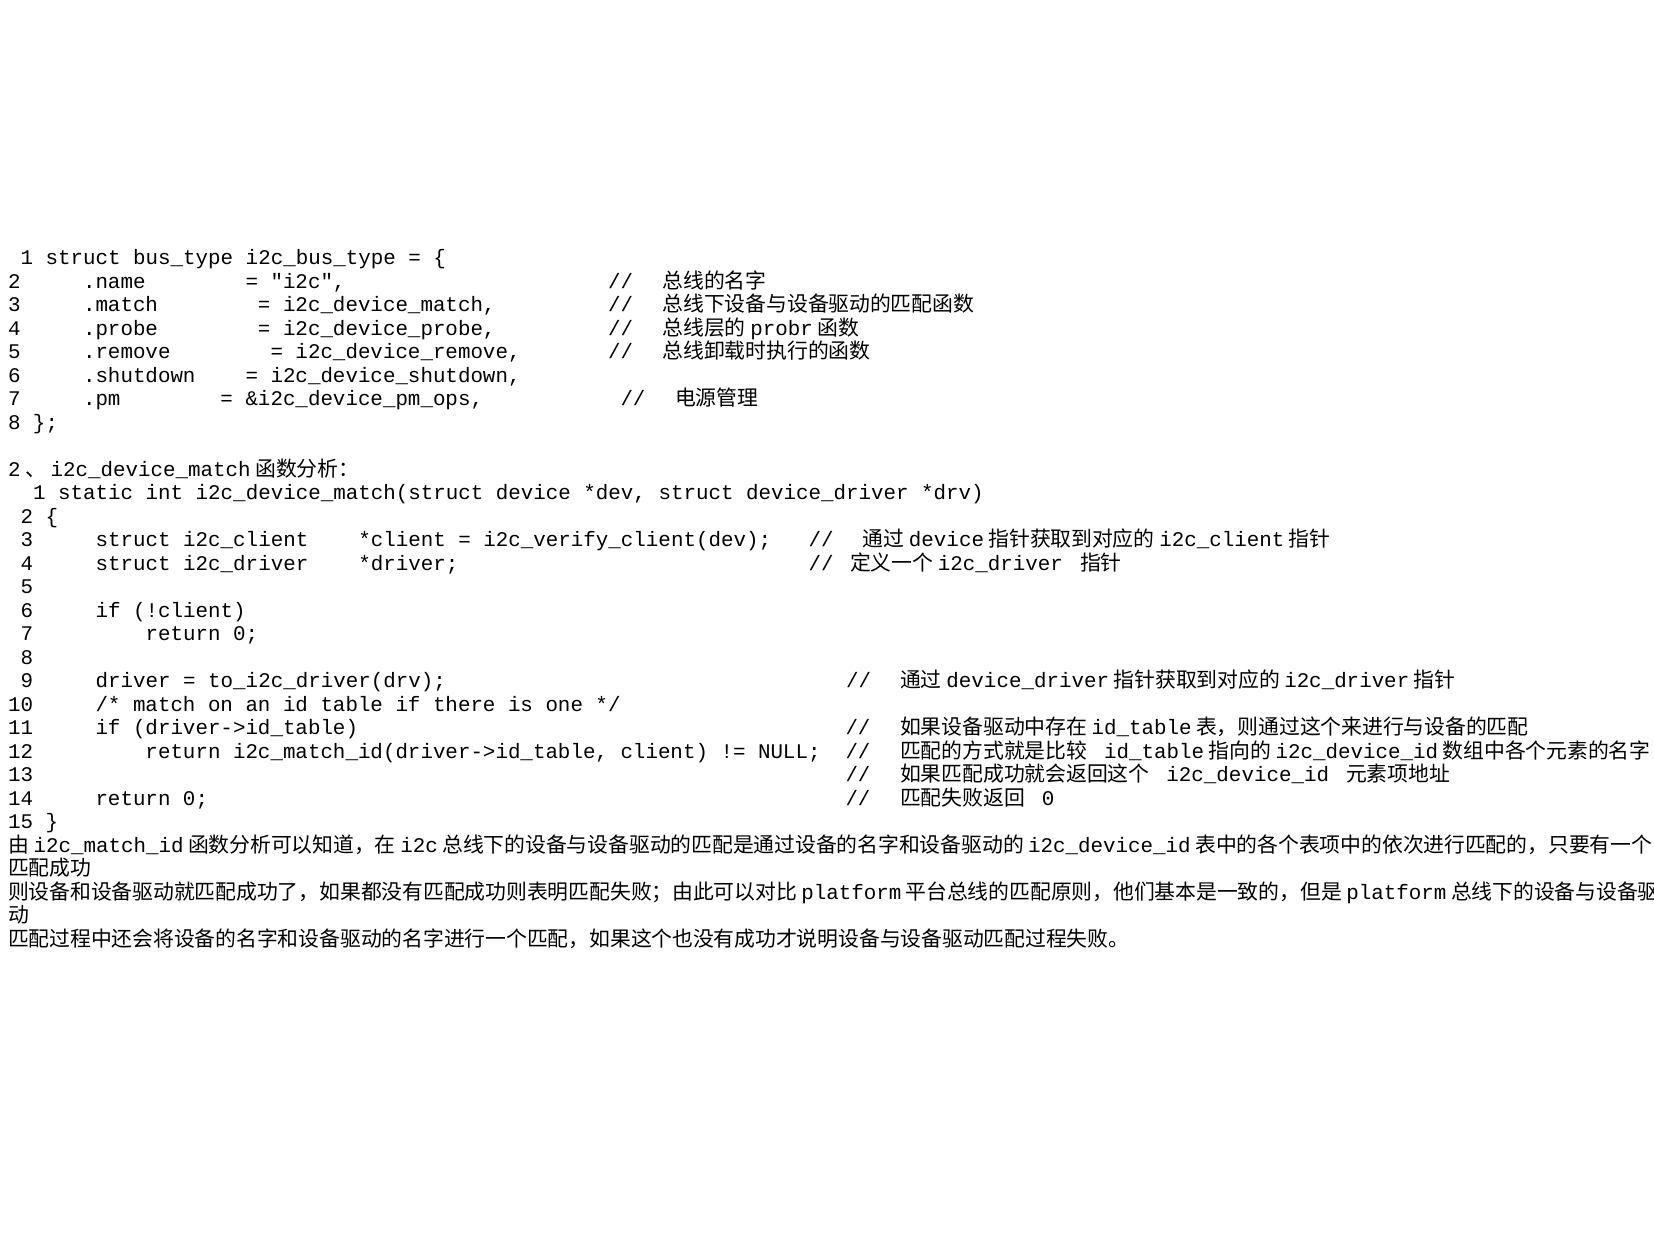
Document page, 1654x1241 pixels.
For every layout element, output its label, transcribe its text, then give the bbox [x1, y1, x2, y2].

text_box 1 struct bus_type i2c_bus_type = { 2 .name = "i2c", // 总线的名字 3 .match = i2c_device_match, // 总线下设备与设备驱动的匹配函数 4 .probe = i2c_device_probe, // 总线层的probr函数 5 .remove = i2c_device_remove, // 总线卸载时执行的函数 6 .shutdown = i2c_device_shutdown, 7 .pm = &i2c_device_pm_ops, // 电源管理 8 }; 2、i2c_device_match函数分析： 1 static int i2c_device_match(struct device *dev, struct device_driver *drv) 2 { 3 struct i2c_client *client = i2c_verify_client(dev); // 通过device指针获取到对应的i2c_client指针 4 struct i2c_driver *driver; // 定义一个i2c_driver 指针 5 6 if (!client) 7 return 0; 8 9 driver = to_i2c_driver(drv); // 通过device_driver指针获取到对应的i2c_driver指针 10 /* match on an id table if there is one */ 11 if (driver->id_table) // 如果设备驱动中存在id_table表，则通过这个来进行与设备的匹配 12 return i2c_match_id(driver->id_table, client) != NULL; // 匹配的方式就是比较 id_table指向的i2c_device_id数组中各个元素的名字 13 // 如果匹配成功就会返回这个 i2c_device_id 元素项地址 14 return 0; // 匹配失败返回 0 15 } 由i2c_match_id函数分析可以知道，在i2c总线下的设备与设备驱动的匹配是通过设备的名字和设备驱动的i2c_device_id表中的各个表项中的依次进行匹配的，只要有一个匹配成功 则设备和设备驱动就匹配成功了，如果都没有匹配成功则表明匹配失败；由此可以对比platform平台总线的匹配原则，他们基本是一致的，但是platform总线下的设备与设备驱动 匹配过程中还会将设备的名字和设备驱动的名字进行一个匹配，如果这个也没有成功才说明设备与设备驱动匹配过程失败。 [0, 240, 1654, 1008]
